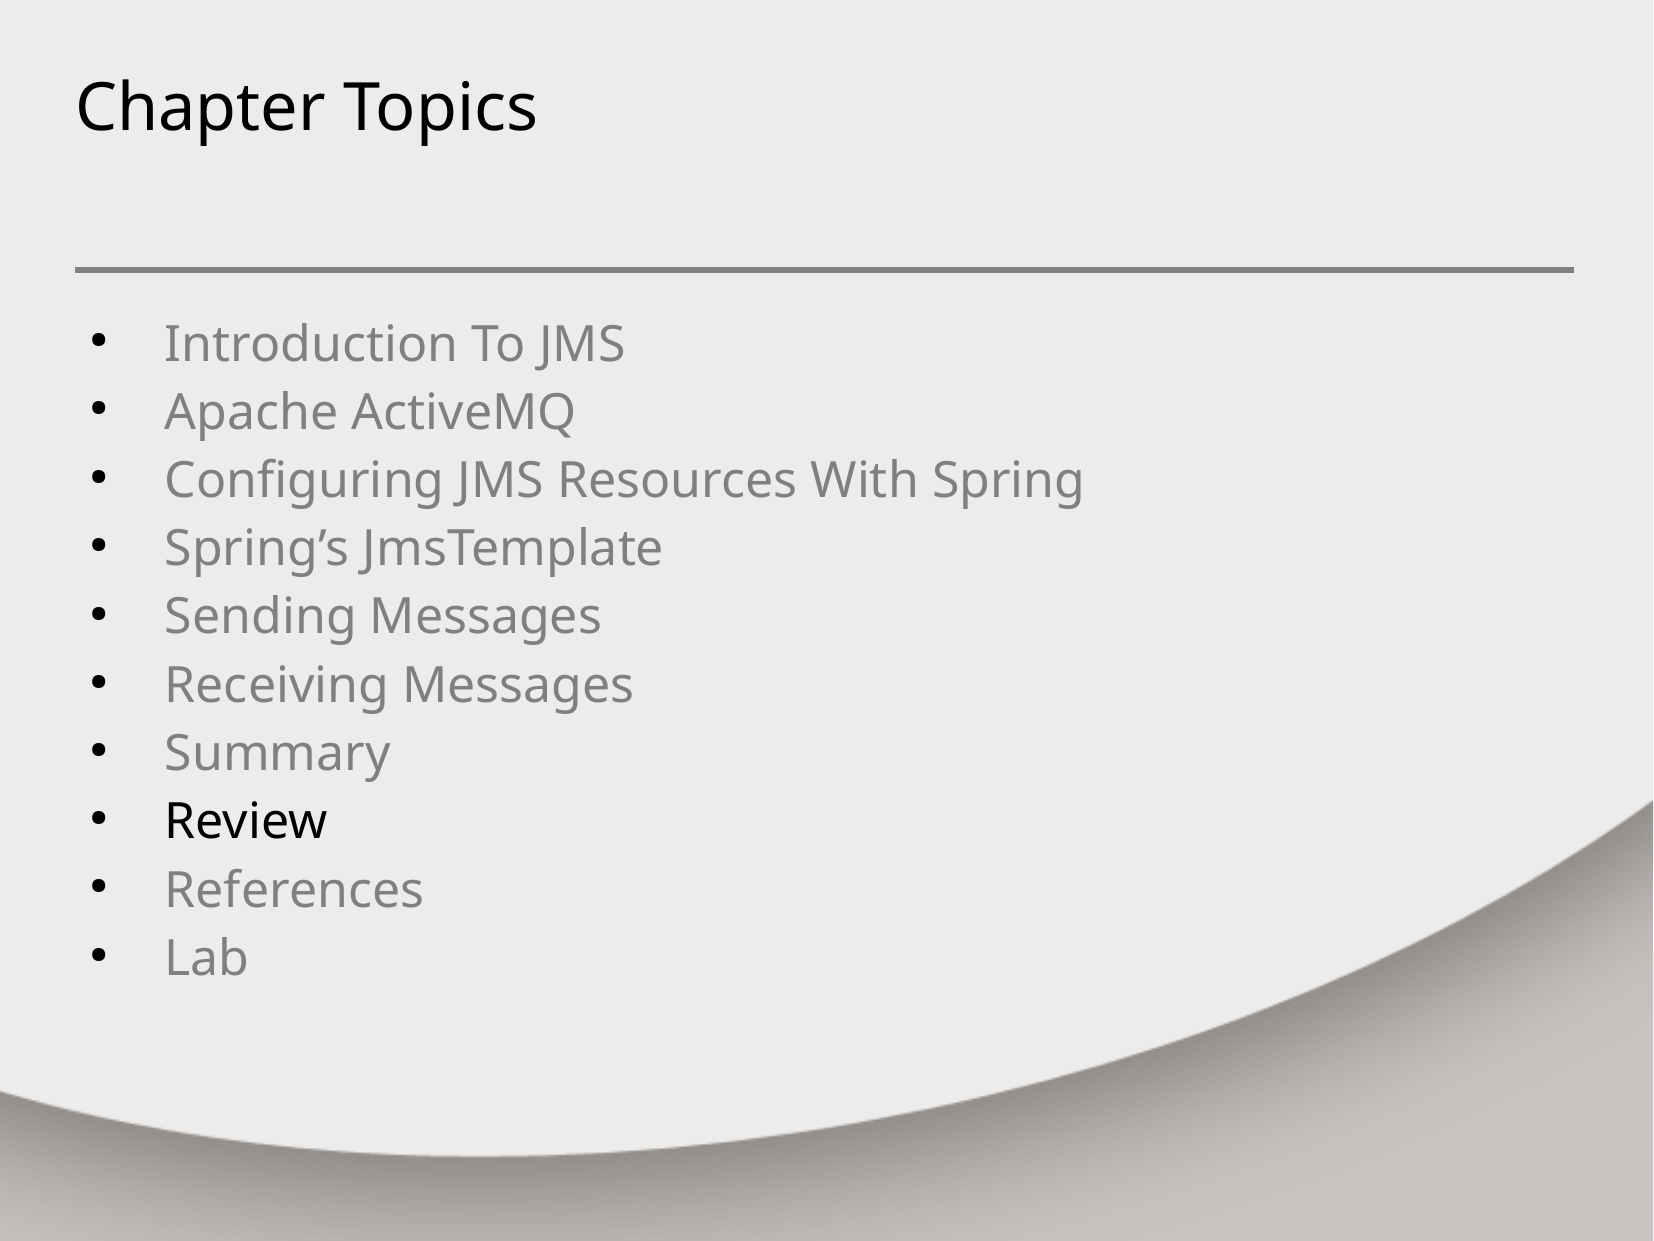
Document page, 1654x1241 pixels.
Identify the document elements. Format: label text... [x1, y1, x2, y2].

text_box Introduction To JMS Apache ActiveMQ Configuring JMS Resources With Spring Spring’s JmsTemplate Sending Messages Receiving Messages Summary Review References Lab [74, 300, 1575, 1163]
title Chapter Topics [74, 75, 1575, 226]
picture [0, 0, 1654, 1241]
